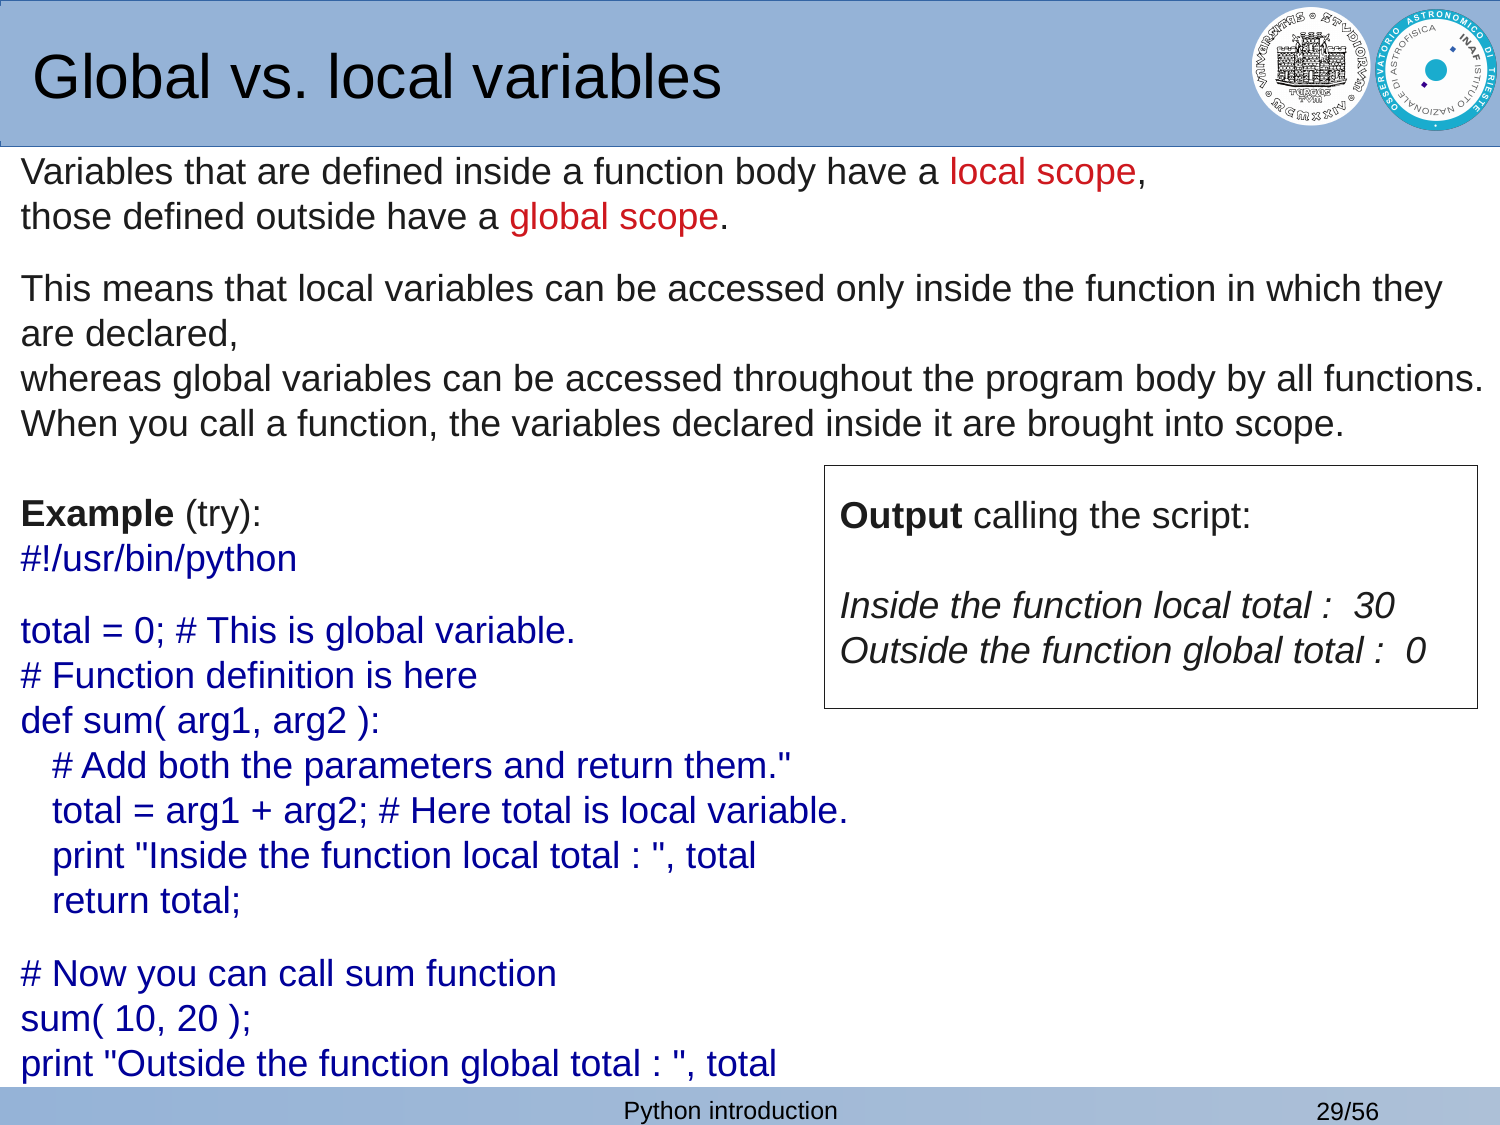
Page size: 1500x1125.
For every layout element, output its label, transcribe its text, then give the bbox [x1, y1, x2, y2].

text_box Global vs. local variables [0, 5, 1243, 141]
text_box [824, 465, 1478, 709]
list Variables that are defined inside a function body have a local scope, those defined outside have a global scope. This means that local variables can be accessed only inside the function in which they are declared, whereas global variables can be accessed throughout the program body by all functions. When you call a function, the variables declared inside it are brought into scope. Example (try): #!/usr/bin/python total = 0; # This is global variable. # Function definition is here def sum( arg1, arg2 ): # Add both the parameters and return them." total = arg1 + arg2; # Here total is local variable. print "Inside the function local total : ", total return total; # Now you can call sum function sum( 10, 20 ); print "Outside the function global total : ", total [5, 138, 1500, 1075]
picture [1252, 0, 1500, 138]
list Output calling the script: Inside the function local total : 30 Outside the function global total : 0 [824, 483, 1485, 716]
